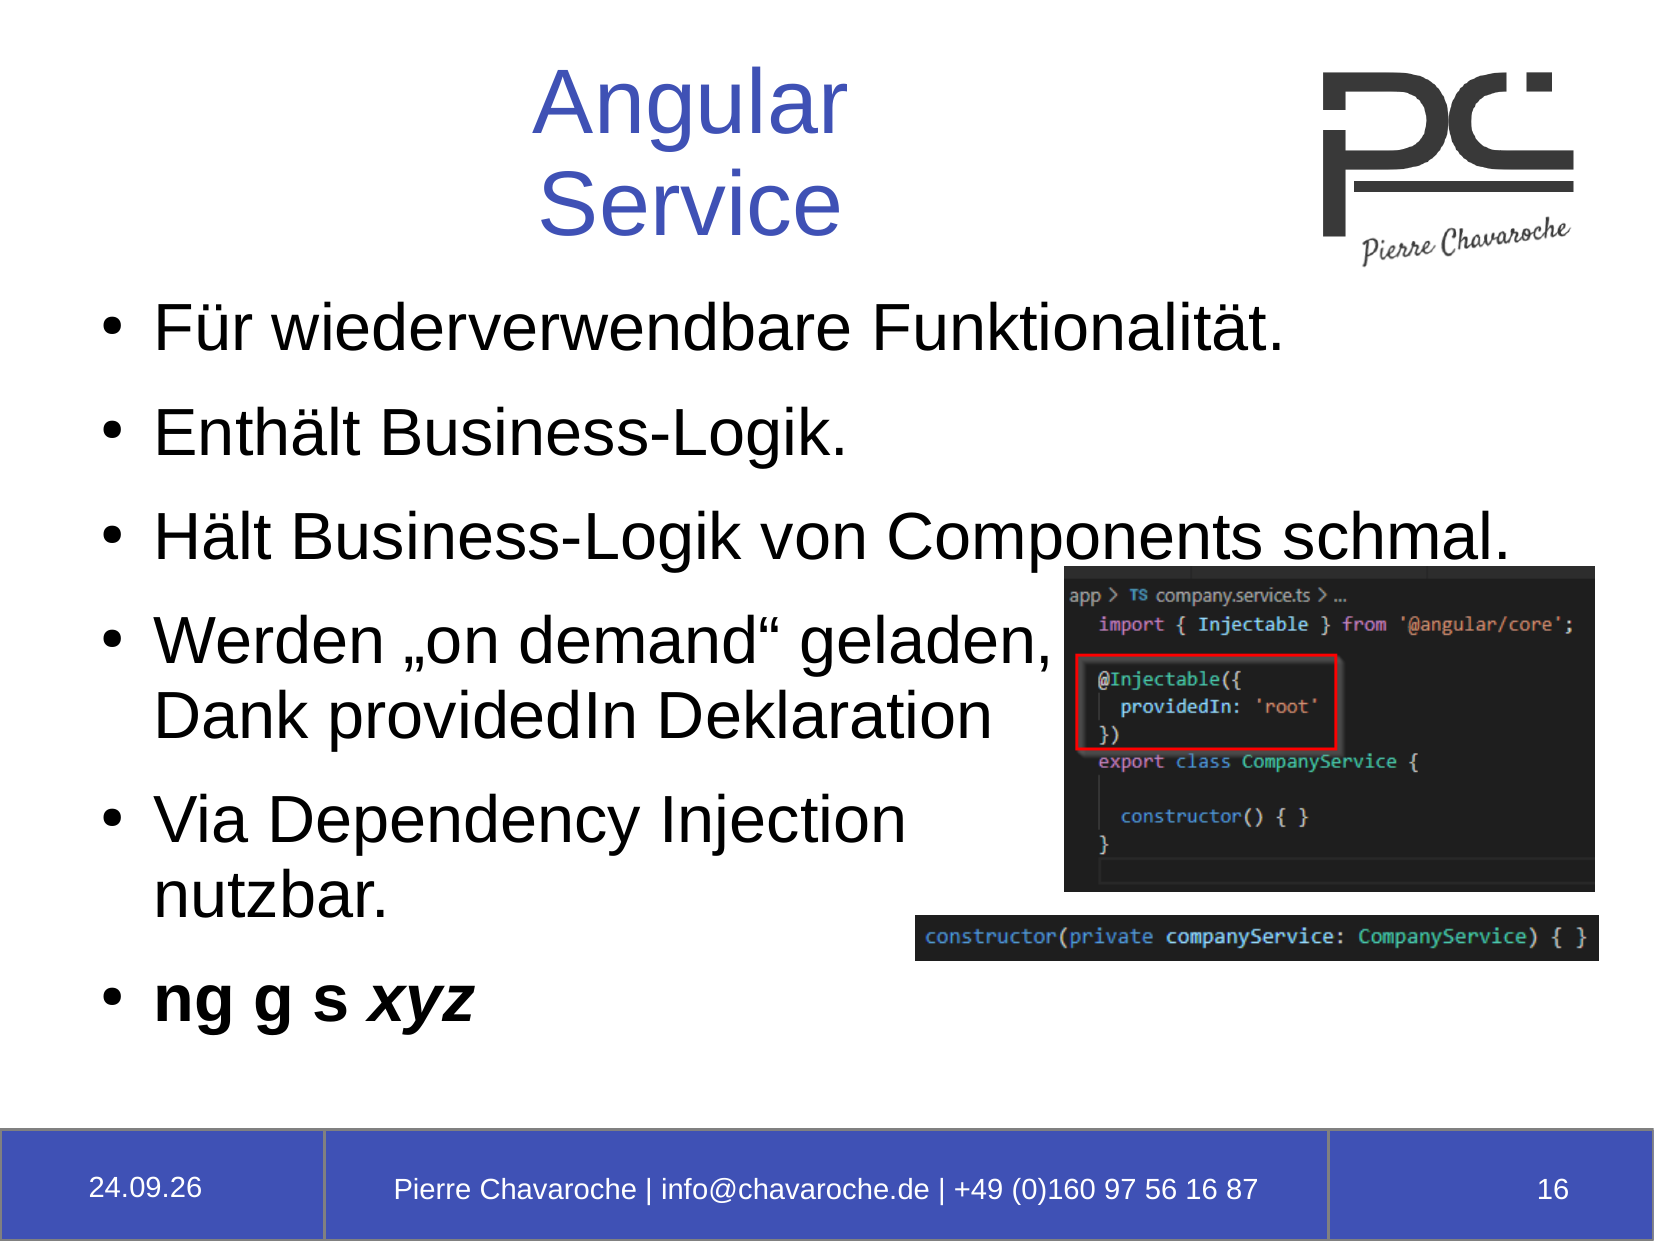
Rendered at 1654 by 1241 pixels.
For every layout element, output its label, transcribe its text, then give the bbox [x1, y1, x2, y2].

picture [1064, 566, 1595, 892]
picture [1307, 29, 1589, 311]
picture [915, 915, 1599, 961]
list Für wiederverwendbare Funktionalität. Enthält Business-Logik. Hält Business-Logik von Components schmal. Werden „on demand“ geladen, Dank providedIn Deklaration Via Dependency Injection nutzbar. ng g s xyz [82, 290, 1571, 1109]
title Angular Service [82, 49, 1300, 257]
